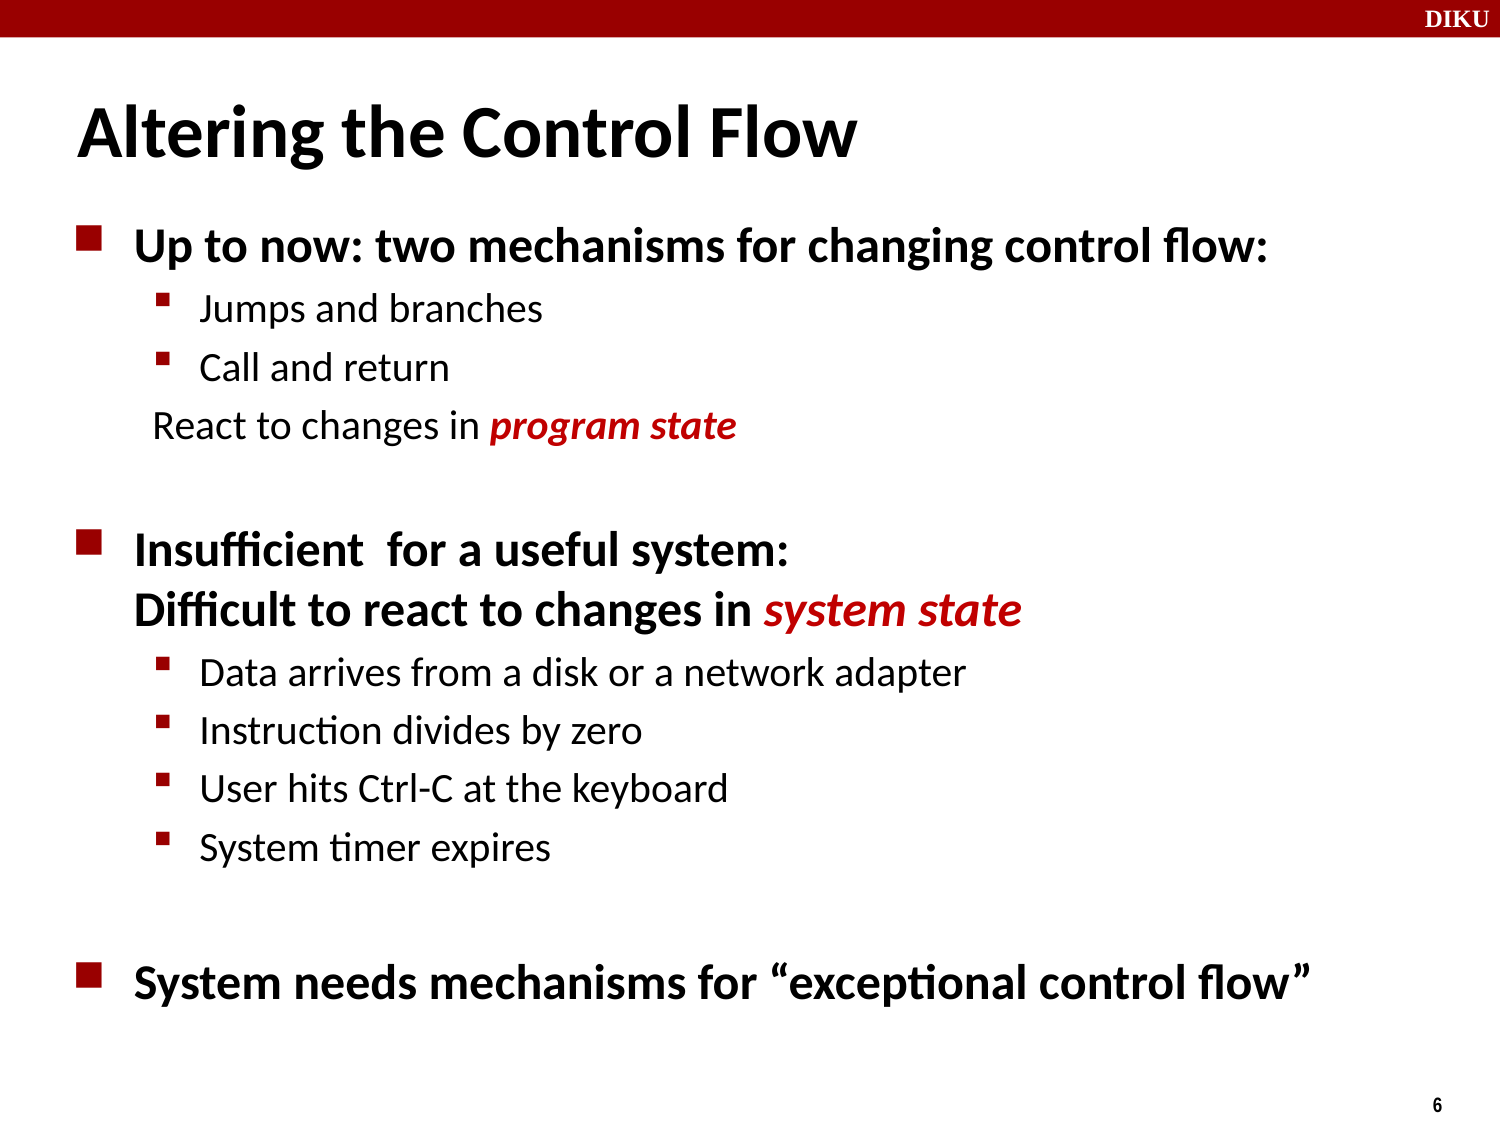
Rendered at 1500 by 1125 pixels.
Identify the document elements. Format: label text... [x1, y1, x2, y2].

title Altering the Control Flow [62, 80, 1096, 175]
list Up to now: two mechanisms for changing control flow: Jumps and branches Call and return React to changes in program state Insufficient for a useful system: Difficult to react to changes in system state Data arrives from a disk or a network adapter Instruction divides by zero User hits Ctrl-C at the keyboard System timer expires System needs mechanisms for “exceptional control flow” [62, 205, 1478, 1088]
